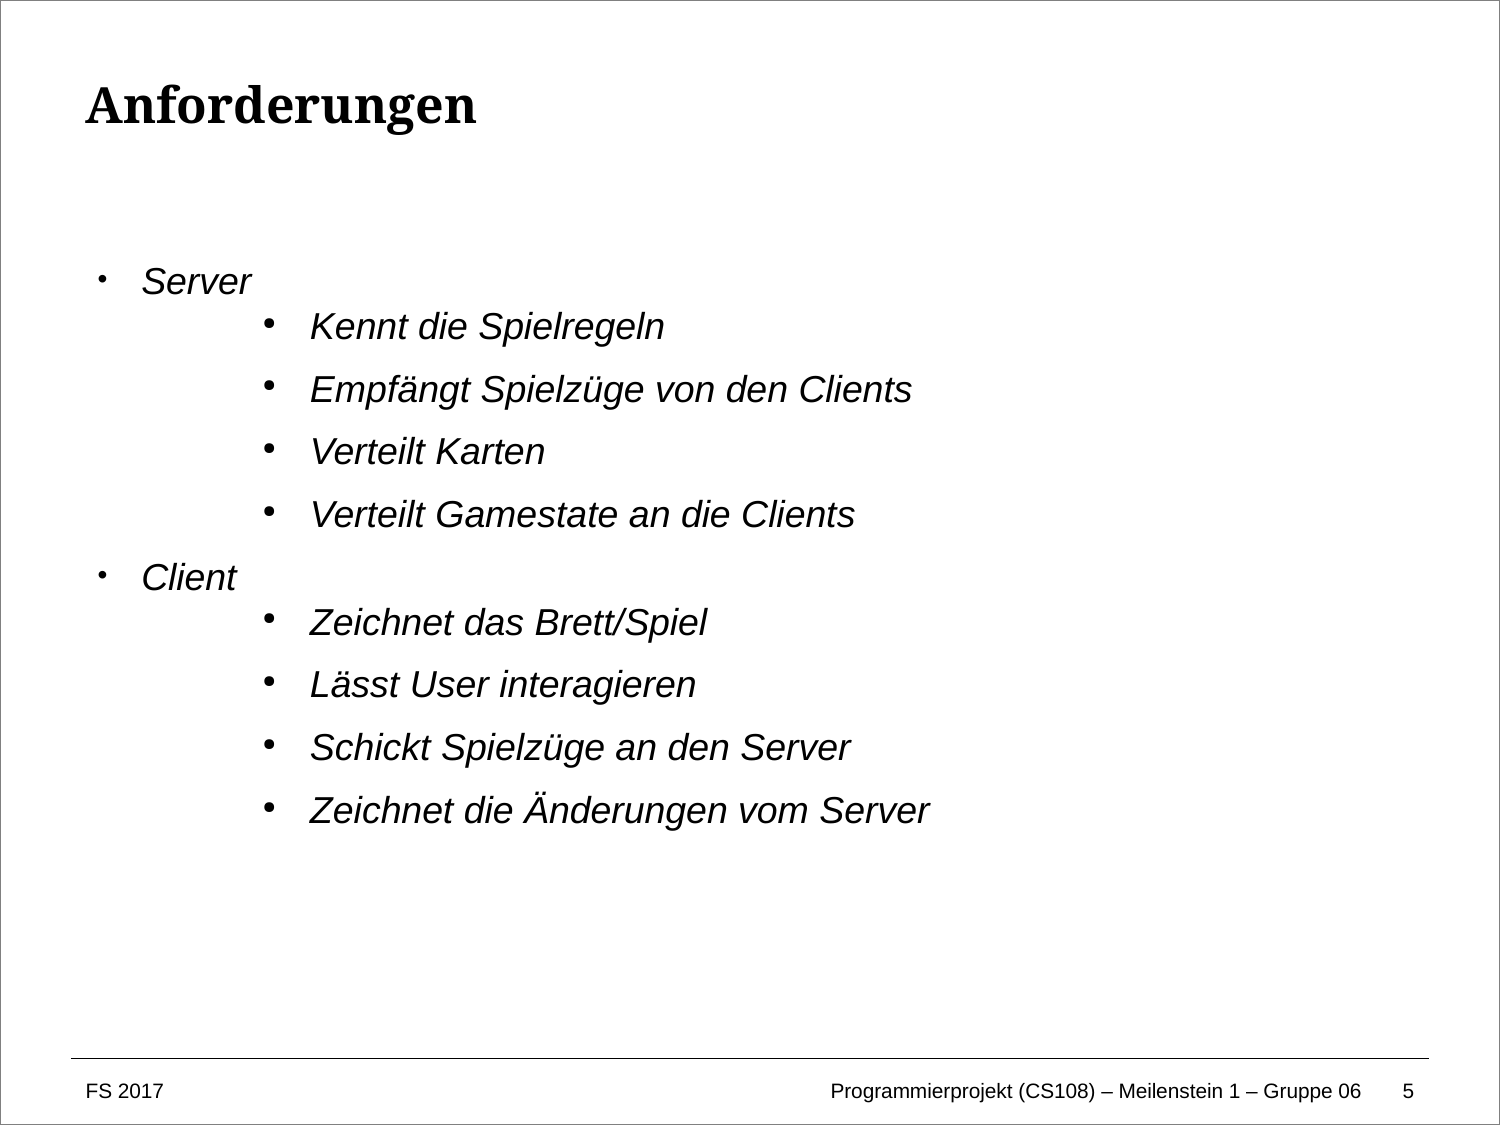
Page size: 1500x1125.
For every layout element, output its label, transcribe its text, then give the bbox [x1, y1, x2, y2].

slide_number FS 2017 [70, 1070, 425, 1100]
footer Programmierprojekt (CS108) – Meilenstein 1 – Gruppe 06 [785, 1070, 1376, 1100]
list Server Kennt die Spielregeln Empfängt Spielzüge von den Clients Verteilt Karten Verteilt Gamestate an die Clients Client Zeichnet das Brett/Spiel Lässt User interagieren Schickt Spielzüge an den Server Zeichnet die Änderungen vom Server [82, 249, 1441, 1024]
slide_number <number> [1387, 1070, 1430, 1100]
title Anforderungen [70, 66, 1430, 191]
